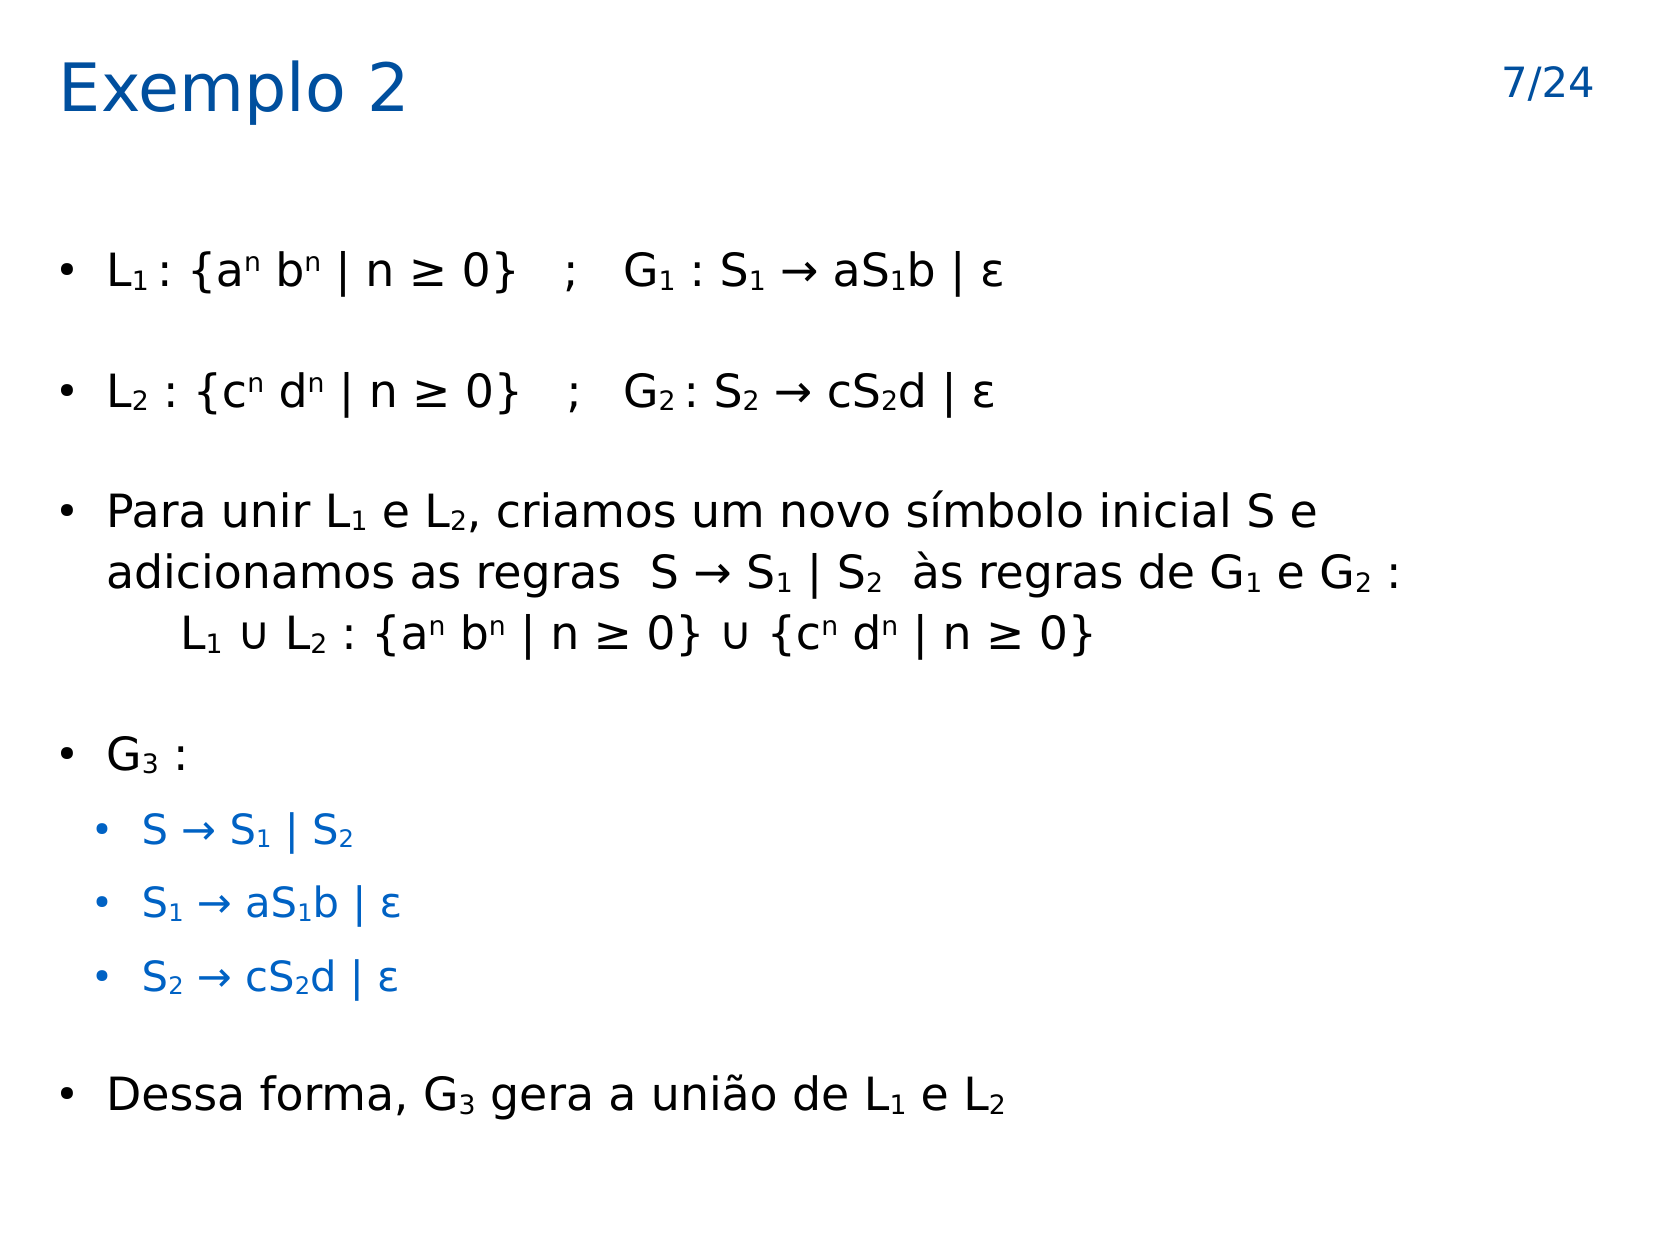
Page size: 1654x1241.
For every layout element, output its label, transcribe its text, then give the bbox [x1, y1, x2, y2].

list L1 : {an bn | n ≥ 0} ; G1 : S1 → aS1b | ε L2 : {cn dn | n ≥ 0} ; G2 : S2 → cS2d | ε Para unir L1 e L2, criamos um novo símbolo inicial S e adicionamos as regras S → S1 | S2 às regras de G1 e G2 : L1 ∪ L2 : {an bn | n ≥ 0} ∪ {cn dn | n ≥ 0} G3 : S → S1 | S2 S1 → aS1b | ε S2 → cS2d | ε Dessa forma, G3 gera a união de L1 e L2 [59, 236, 1595, 1211]
title Exemplo 2 [59, 29, 1625, 148]
